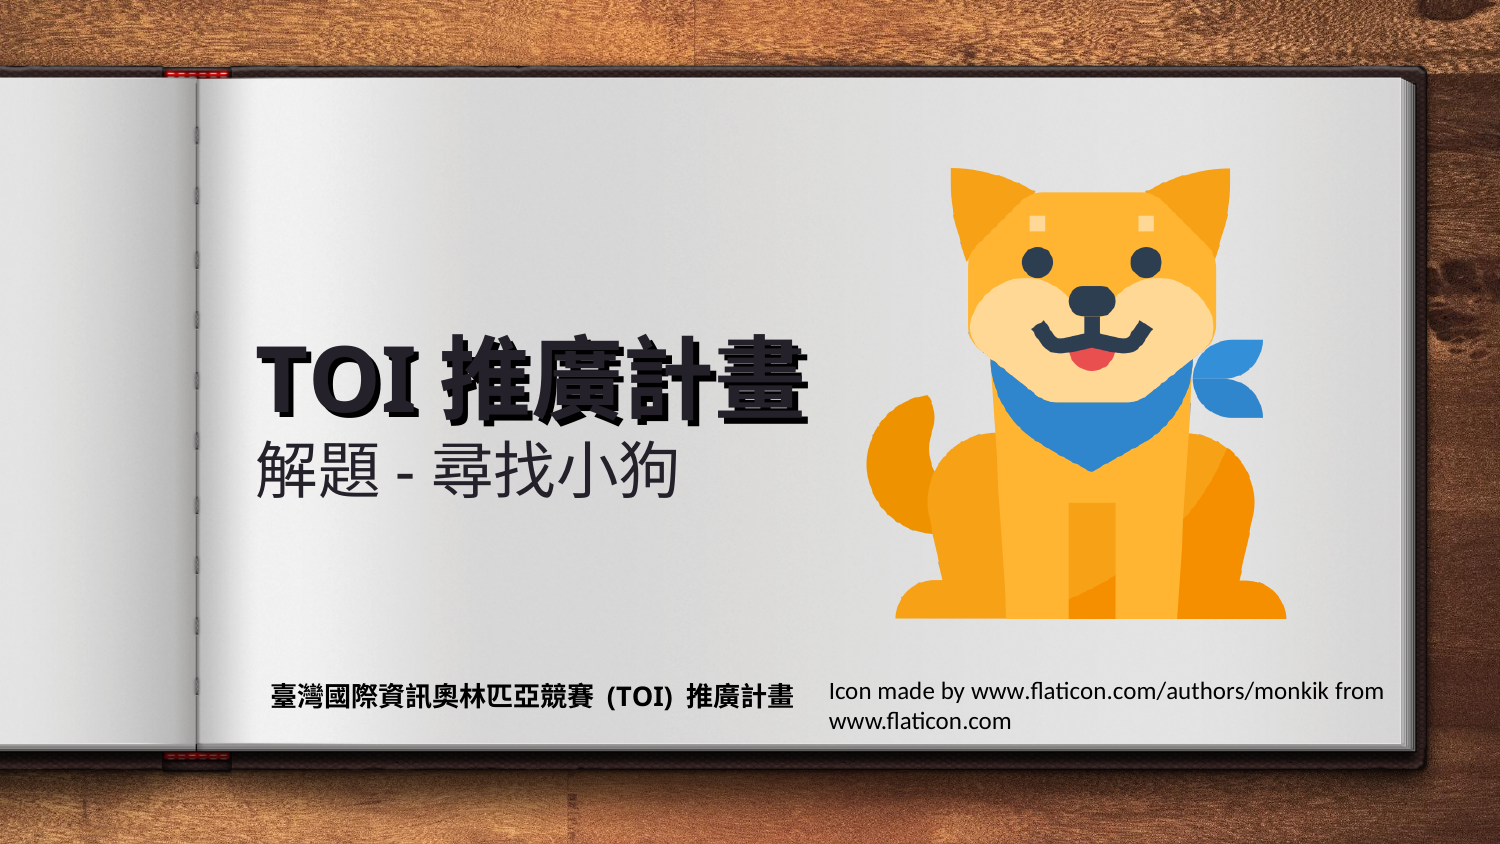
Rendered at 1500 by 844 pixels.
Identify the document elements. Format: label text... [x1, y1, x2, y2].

text_box Icon made by www.flaticon.com/authors/monkik from www.flaticon.com [814, 667, 1427, 742]
title TOI推廣計畫 解題-尋找小狗 [240, 262, 850, 565]
picture [850, 169, 1301, 620]
